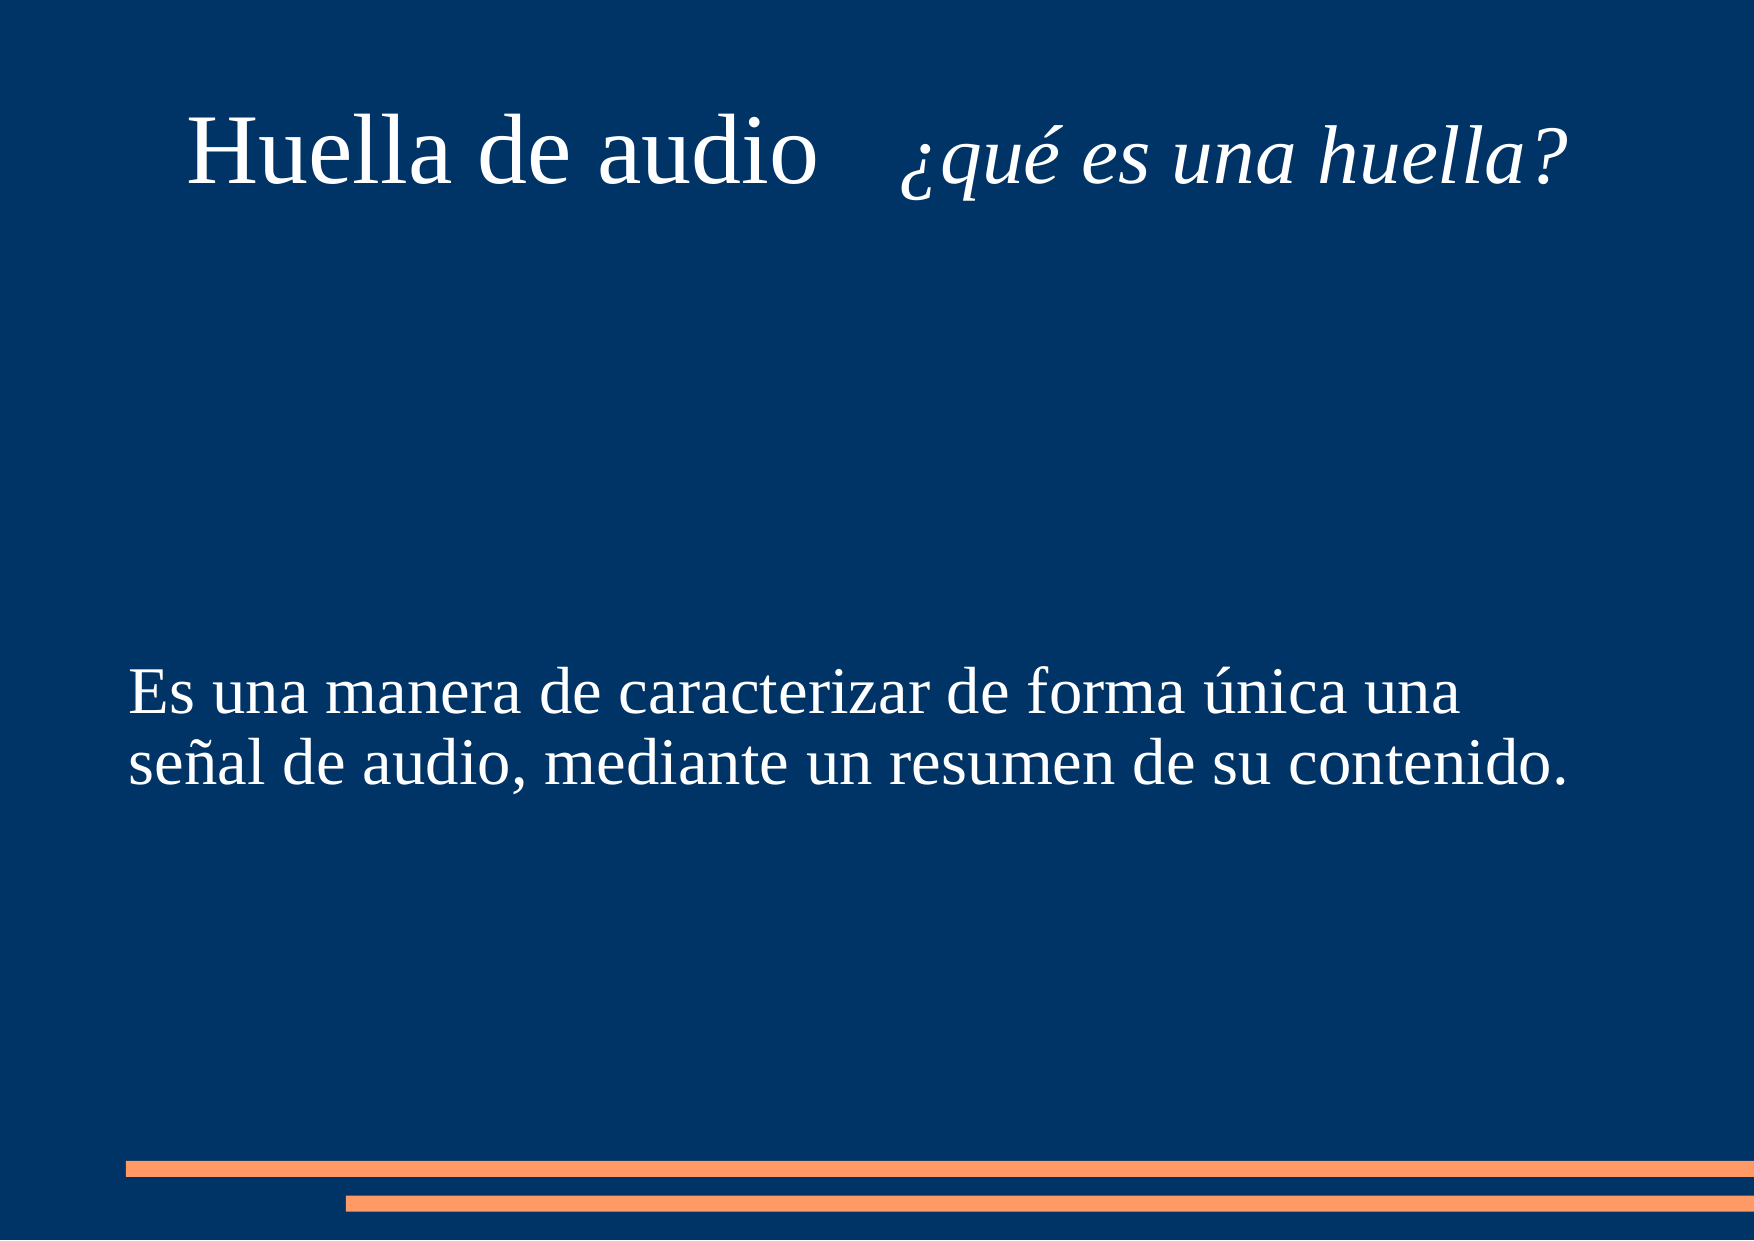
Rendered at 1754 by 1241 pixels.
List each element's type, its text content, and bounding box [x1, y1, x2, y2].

title Huella de audio ¿qué es una huella? [128, 53, 1626, 246]
subtitle Es una manera de caracterizar de forma única una señal de audio, mediante un resumen de su contenido. [128, 329, 1655, 1124]
